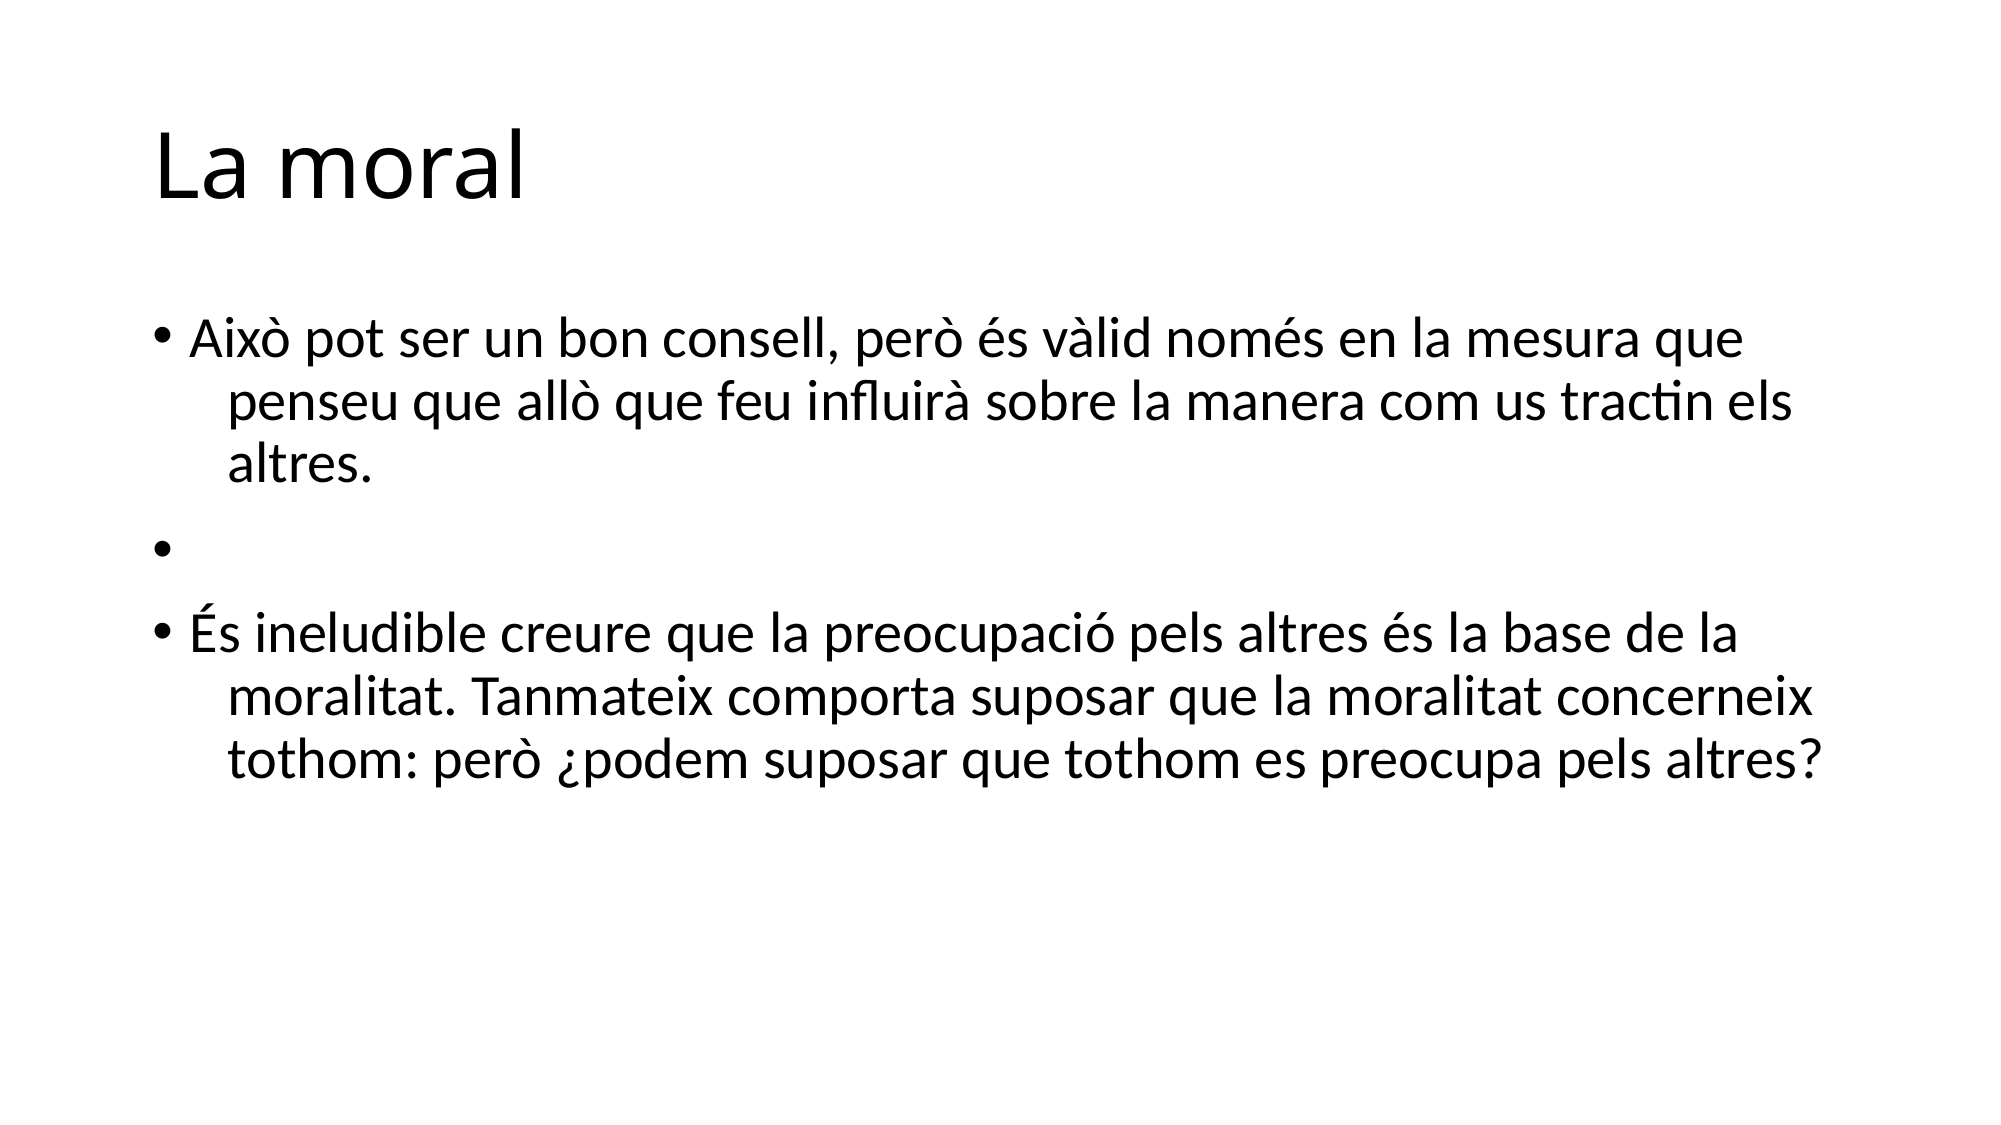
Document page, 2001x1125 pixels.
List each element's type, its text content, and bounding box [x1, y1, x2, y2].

list Això pot ser un bon consell, però és vàlid només en la mesura que penseu que allò que feu influirà sobre la manera com us tractin els altres. És ineludible creure que la preocupació pels altres és la base de la moralitat. Tanmateix comporta suposar que la moralitat concerneix tothom: però ¿podem suposar que tothom es preocupa pels altres? [137, 299, 1863, 1014]
title La moral [137, 59, 1863, 278]
